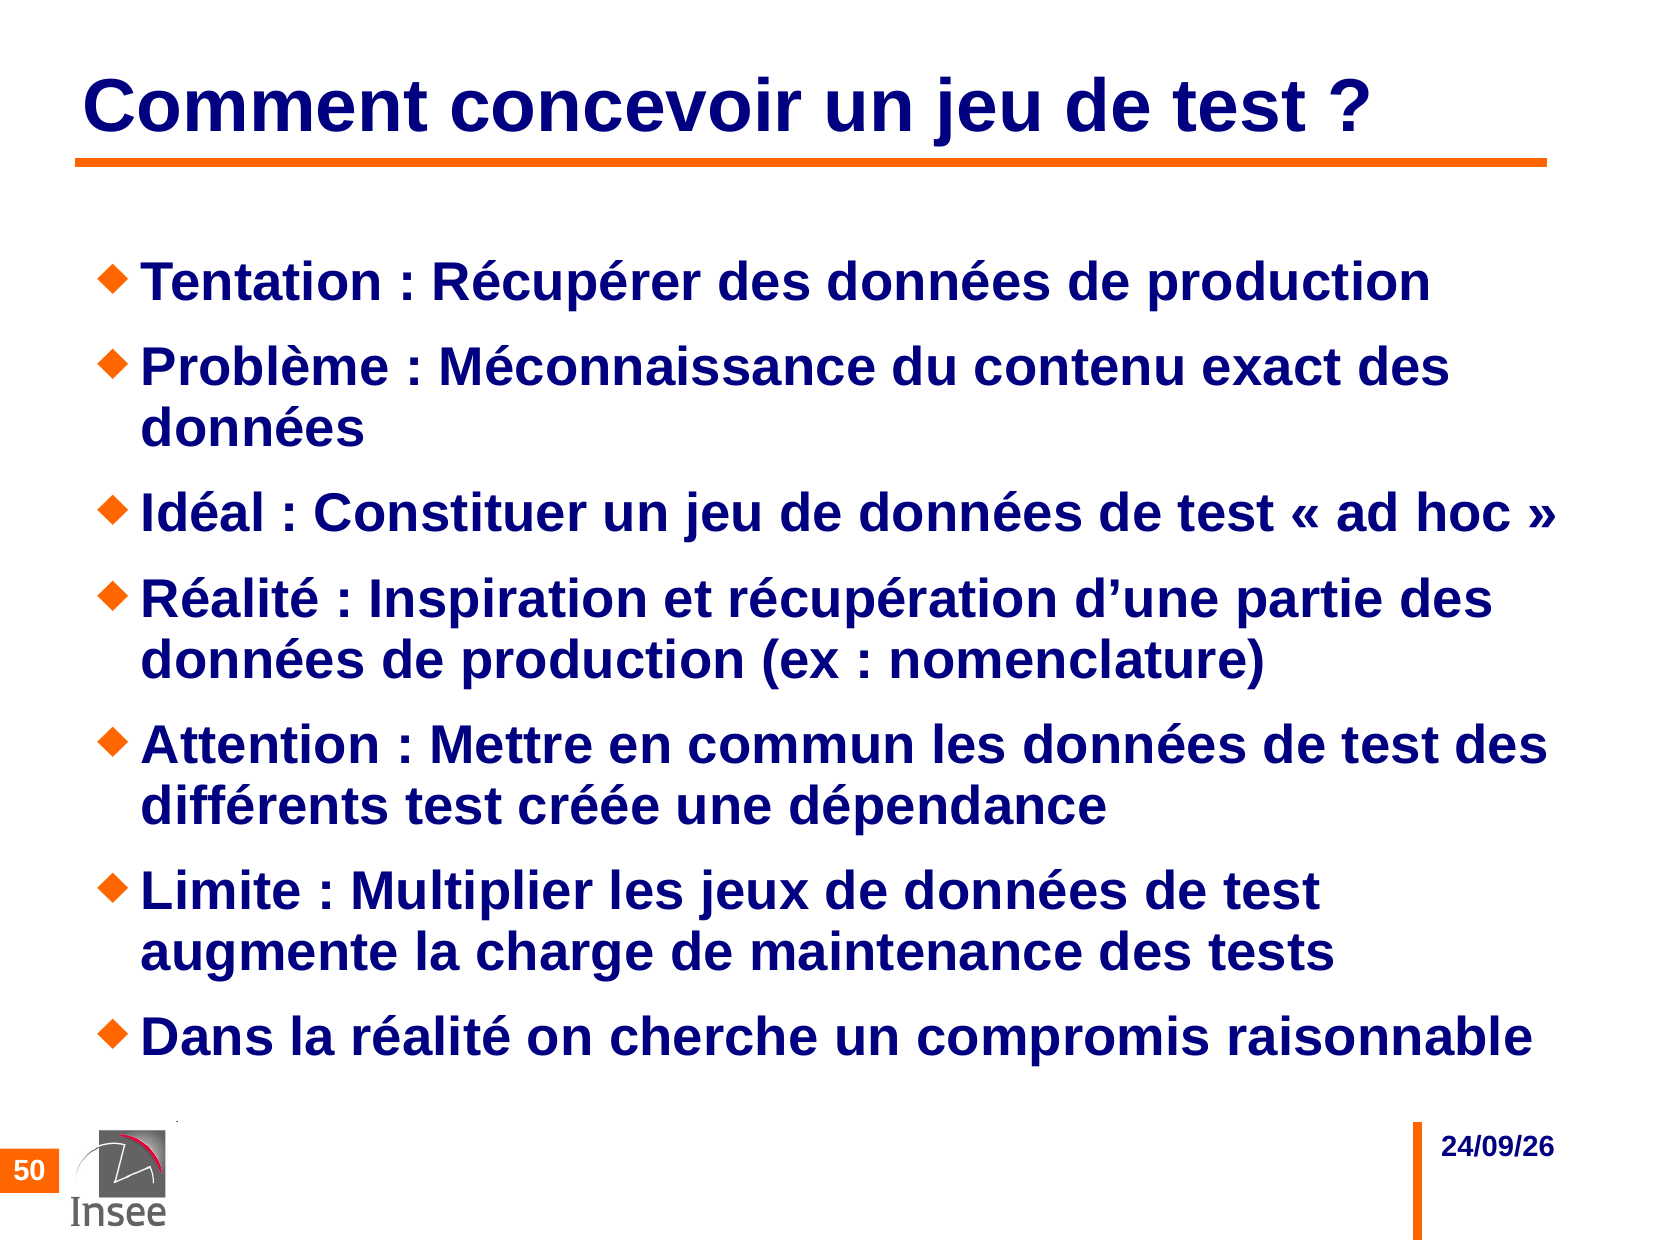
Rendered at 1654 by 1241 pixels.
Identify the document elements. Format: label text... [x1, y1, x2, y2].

list Tentation : Récupérer des données de production Problème : Méconnaissance du contenu exact des données Idéal : Constituer un jeu de données de test « ad hoc » Réalité : Inspiration et récupération d’une partie des données de production (ex : nomenclature) Attention : Mettre en commun les données de test des différents test créée une dépendance Limite : Multiplier les jeux de données de test augmente la charge de maintenance des tests Dans la réalité on cherche un compromis raisonnable [82, 165, 1571, 1123]
title Comment concevoir un jeu de test ? [82, 49, 1619, 163]
picture [62, 1121, 178, 1241]
